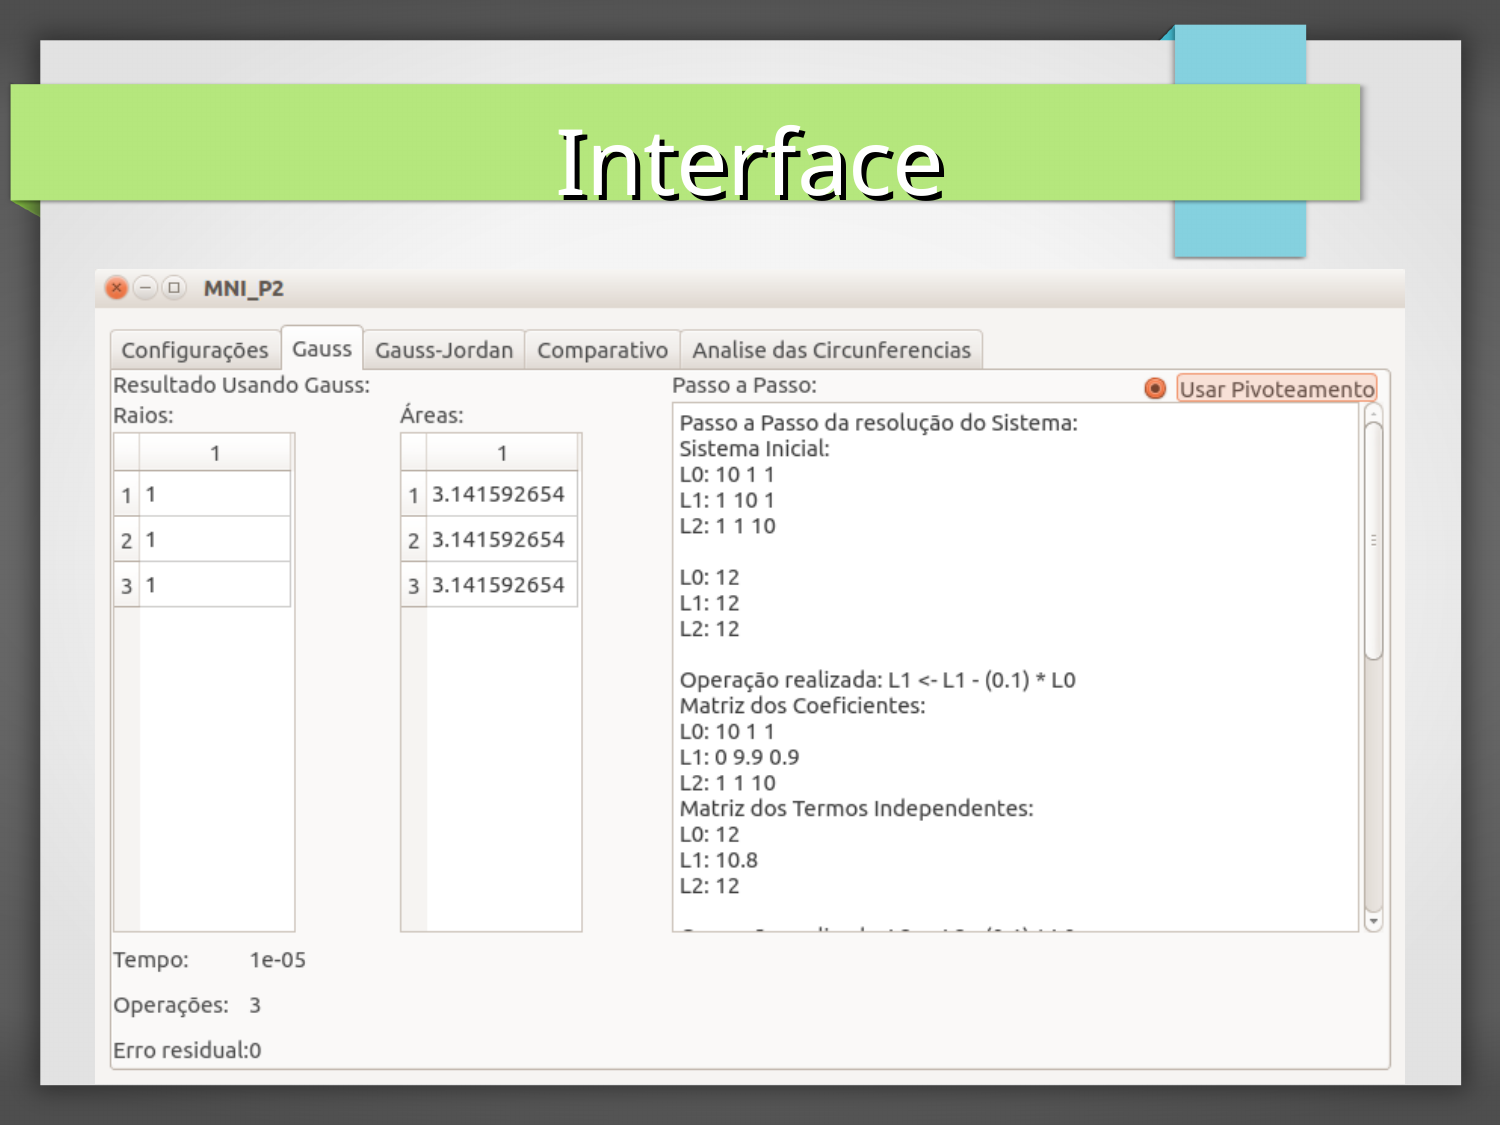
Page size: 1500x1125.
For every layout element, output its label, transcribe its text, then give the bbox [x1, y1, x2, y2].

picture [0, 0, 1500, 1125]
title Interface [75, 55, 1425, 261]
